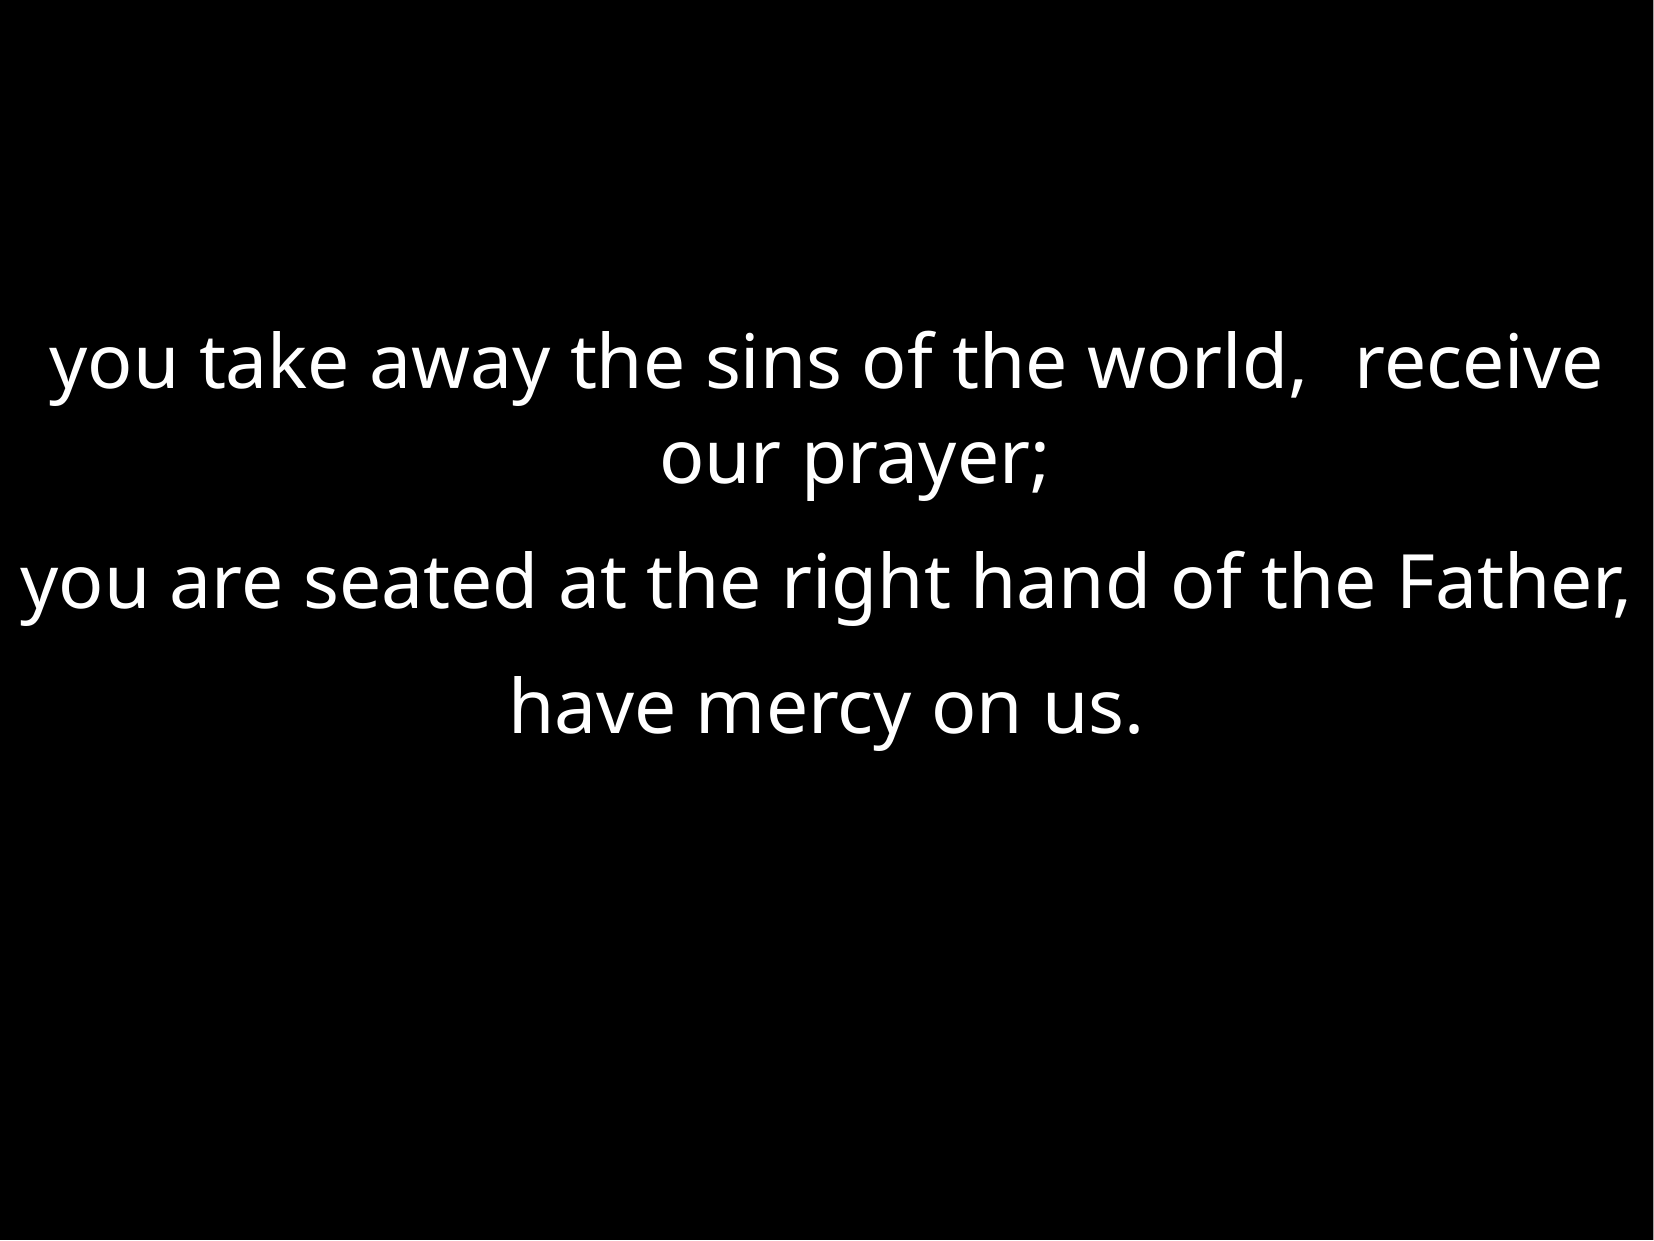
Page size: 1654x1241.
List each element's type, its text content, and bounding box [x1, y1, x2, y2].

list you take away the sins of the world, receive our prayer; you are seated at the right hand of the Father, have mercy on us. [0, 307, 1654, 1229]
